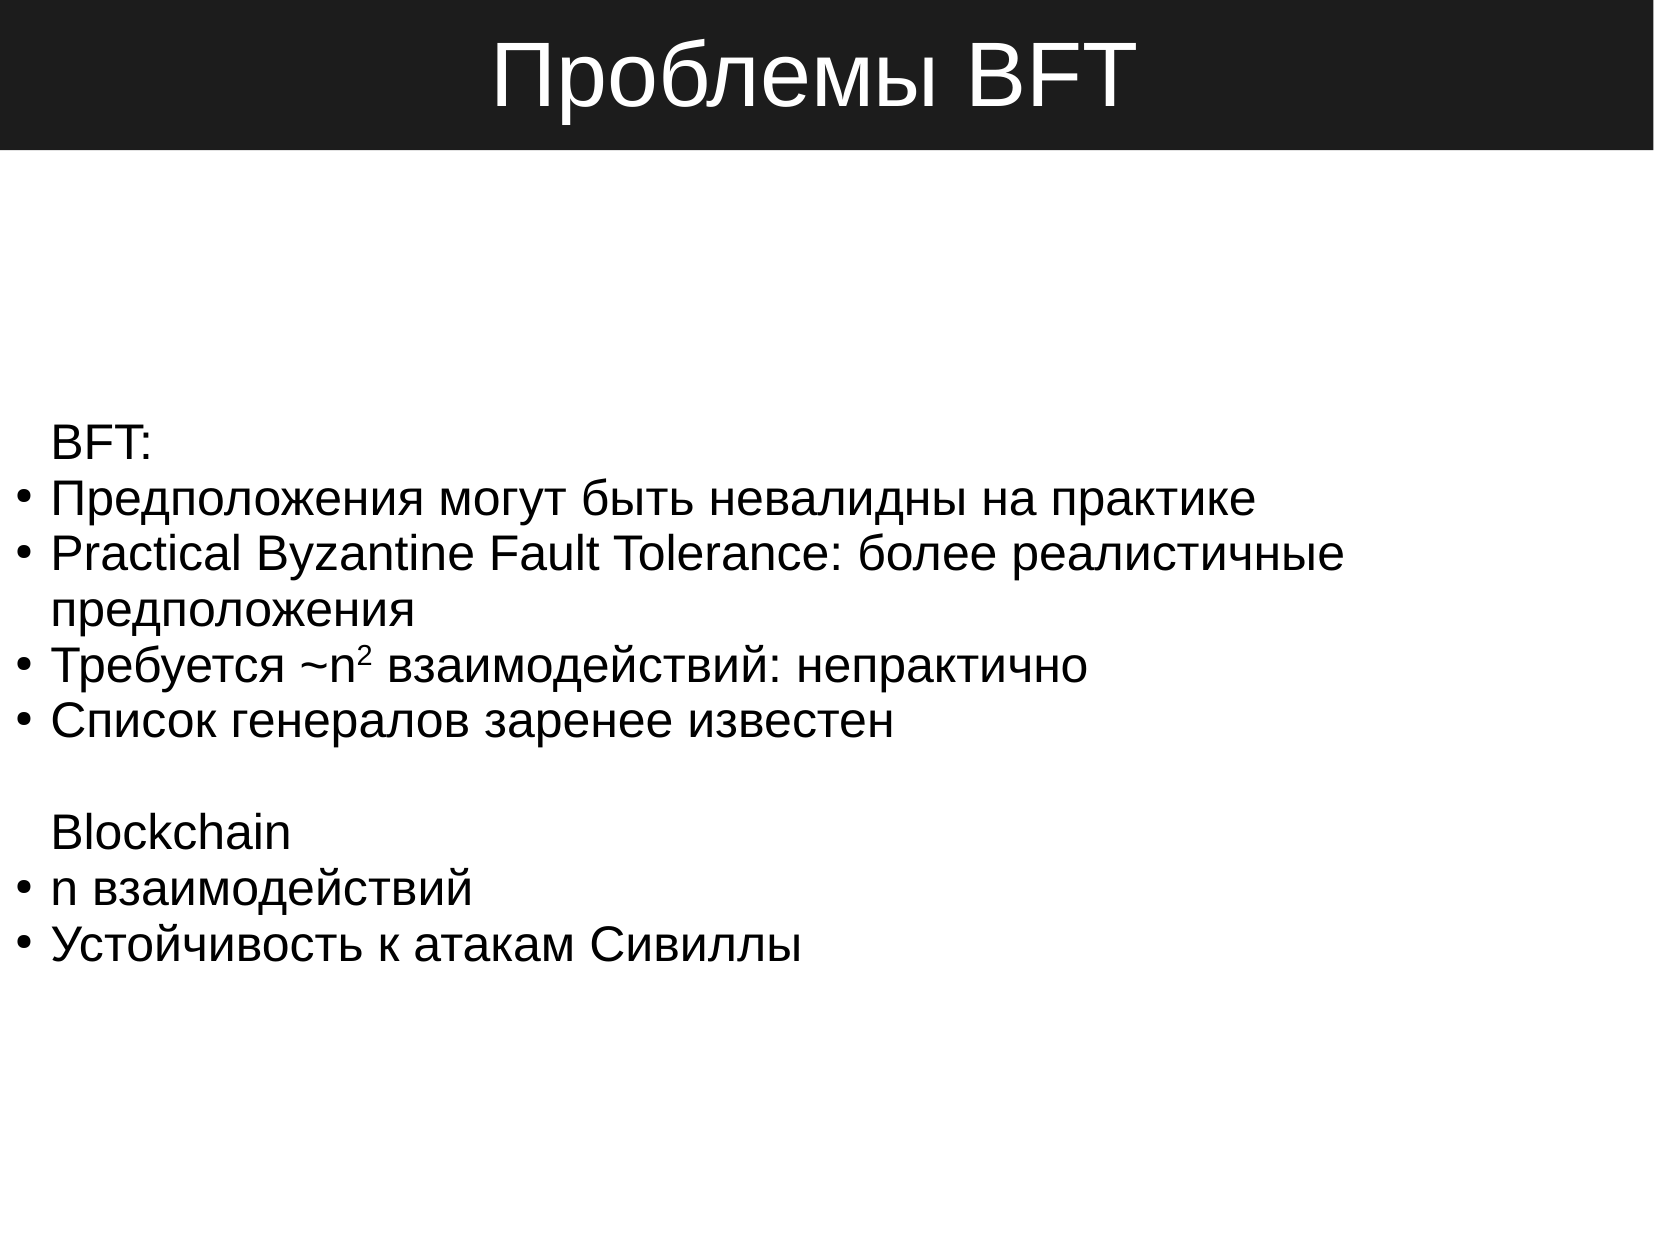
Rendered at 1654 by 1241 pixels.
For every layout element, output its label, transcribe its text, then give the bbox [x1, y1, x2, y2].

title Проблемы BFT [0, 0, 1654, 151]
subtitle BFT: Предположения могут быть невалидны на практике Practical Byzantine Fault Tolerance: более реалистичные предположения Требуется ~n2 взаимодействий: непрактично Список генералов заренее известен Blockchain n взаимодействий Устойчивость к атакам Сивиллы [15, 168, 1606, 1218]
